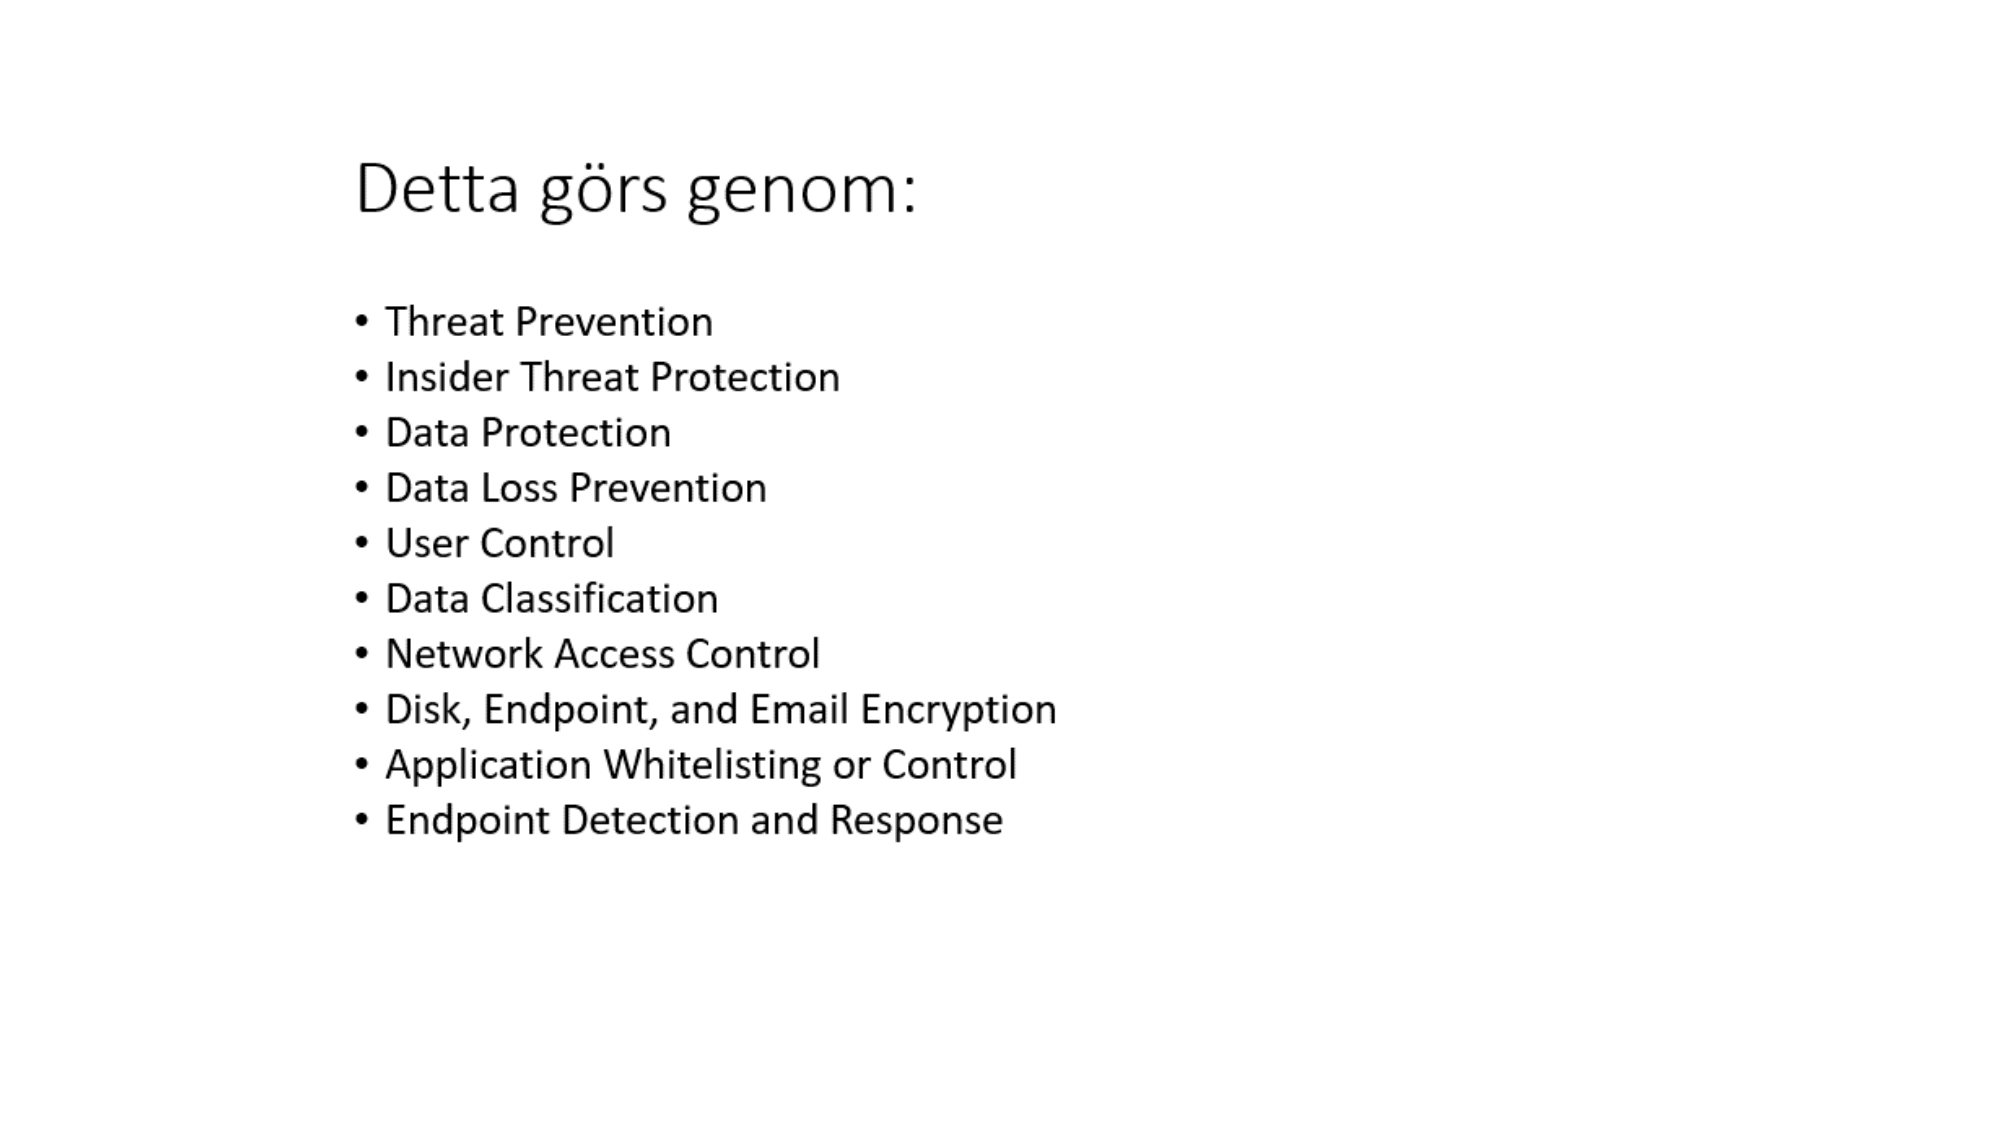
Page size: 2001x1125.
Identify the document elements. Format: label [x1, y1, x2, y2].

picture [227, 51, 1893, 989]
